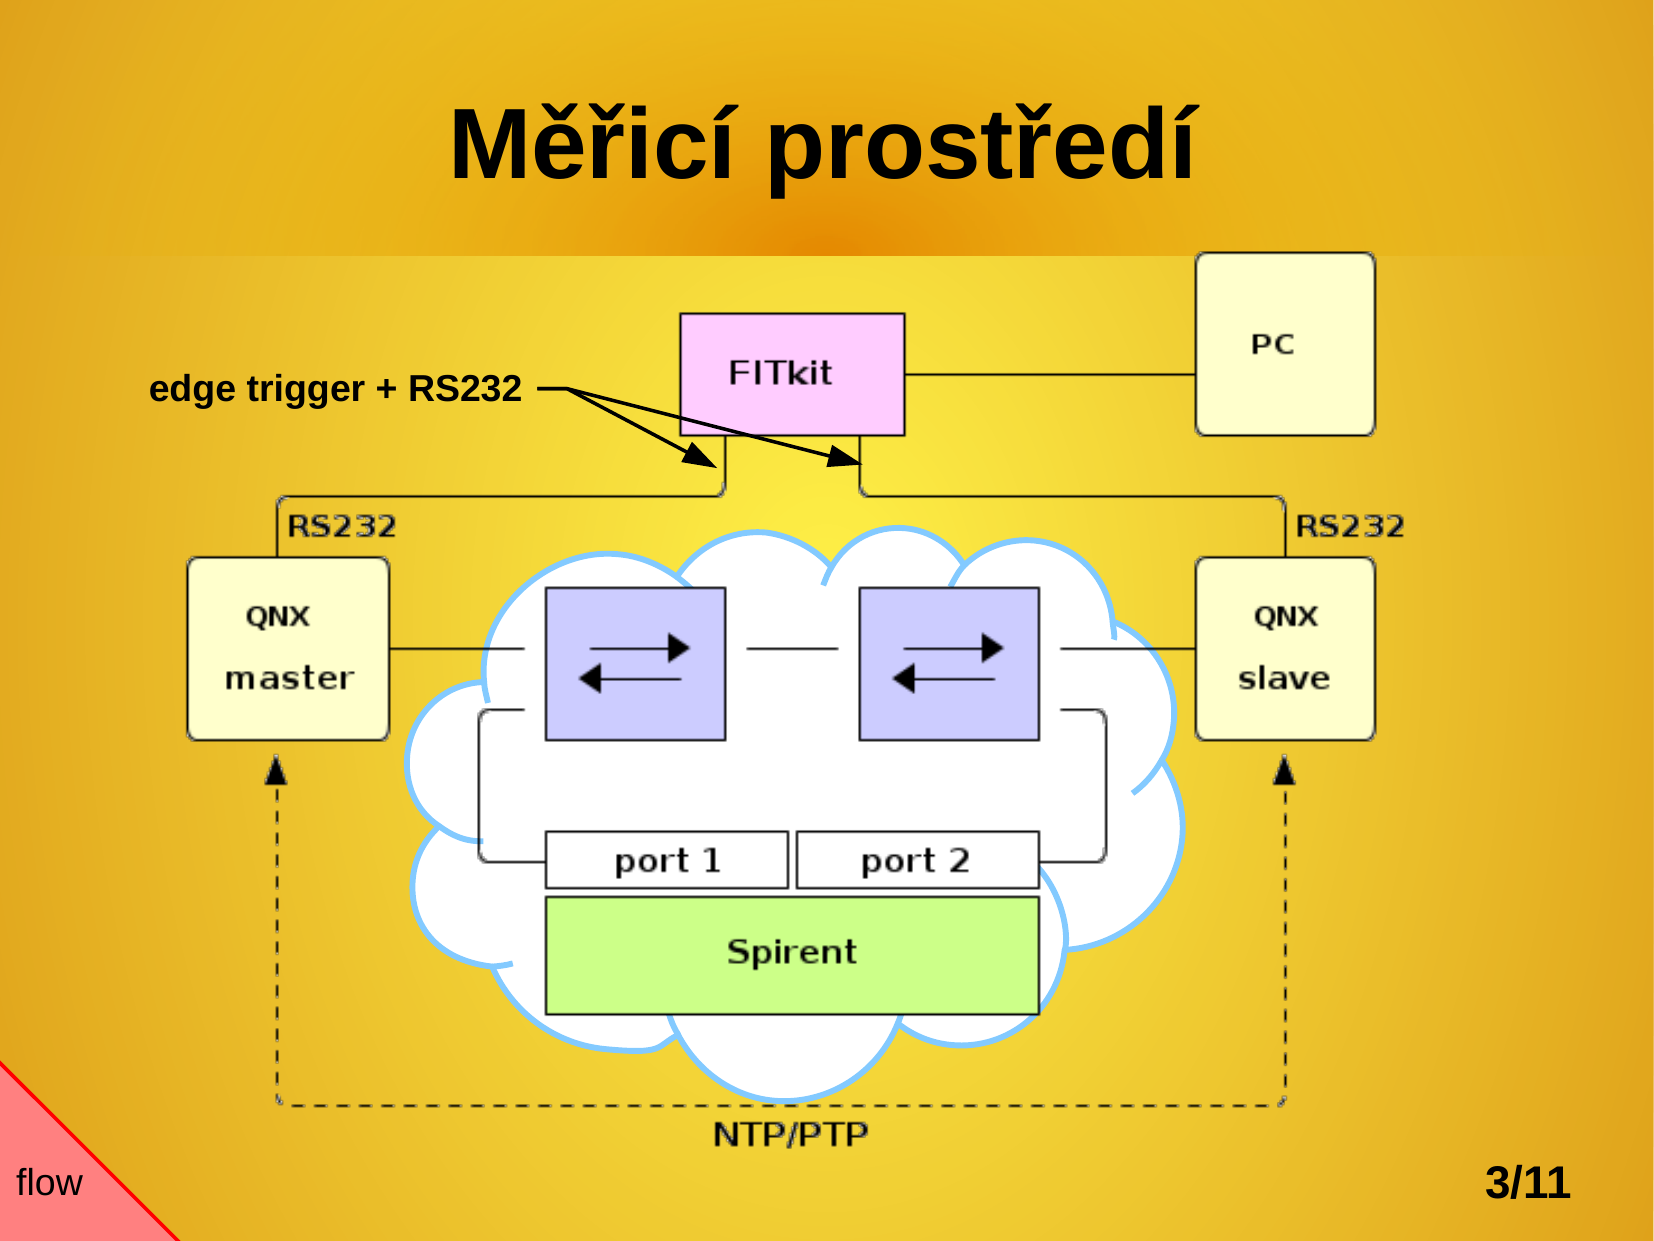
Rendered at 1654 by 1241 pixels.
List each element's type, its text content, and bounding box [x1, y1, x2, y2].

picture [131, 248, 1453, 1212]
title Měřicí prostředí [78, 40, 1567, 248]
text_box edge trigger + RS232 [131, 360, 538, 418]
text_box flow [0, 1062, 179, 1241]
text_box <číslo>/11 [1490, 1149, 1654, 1220]
